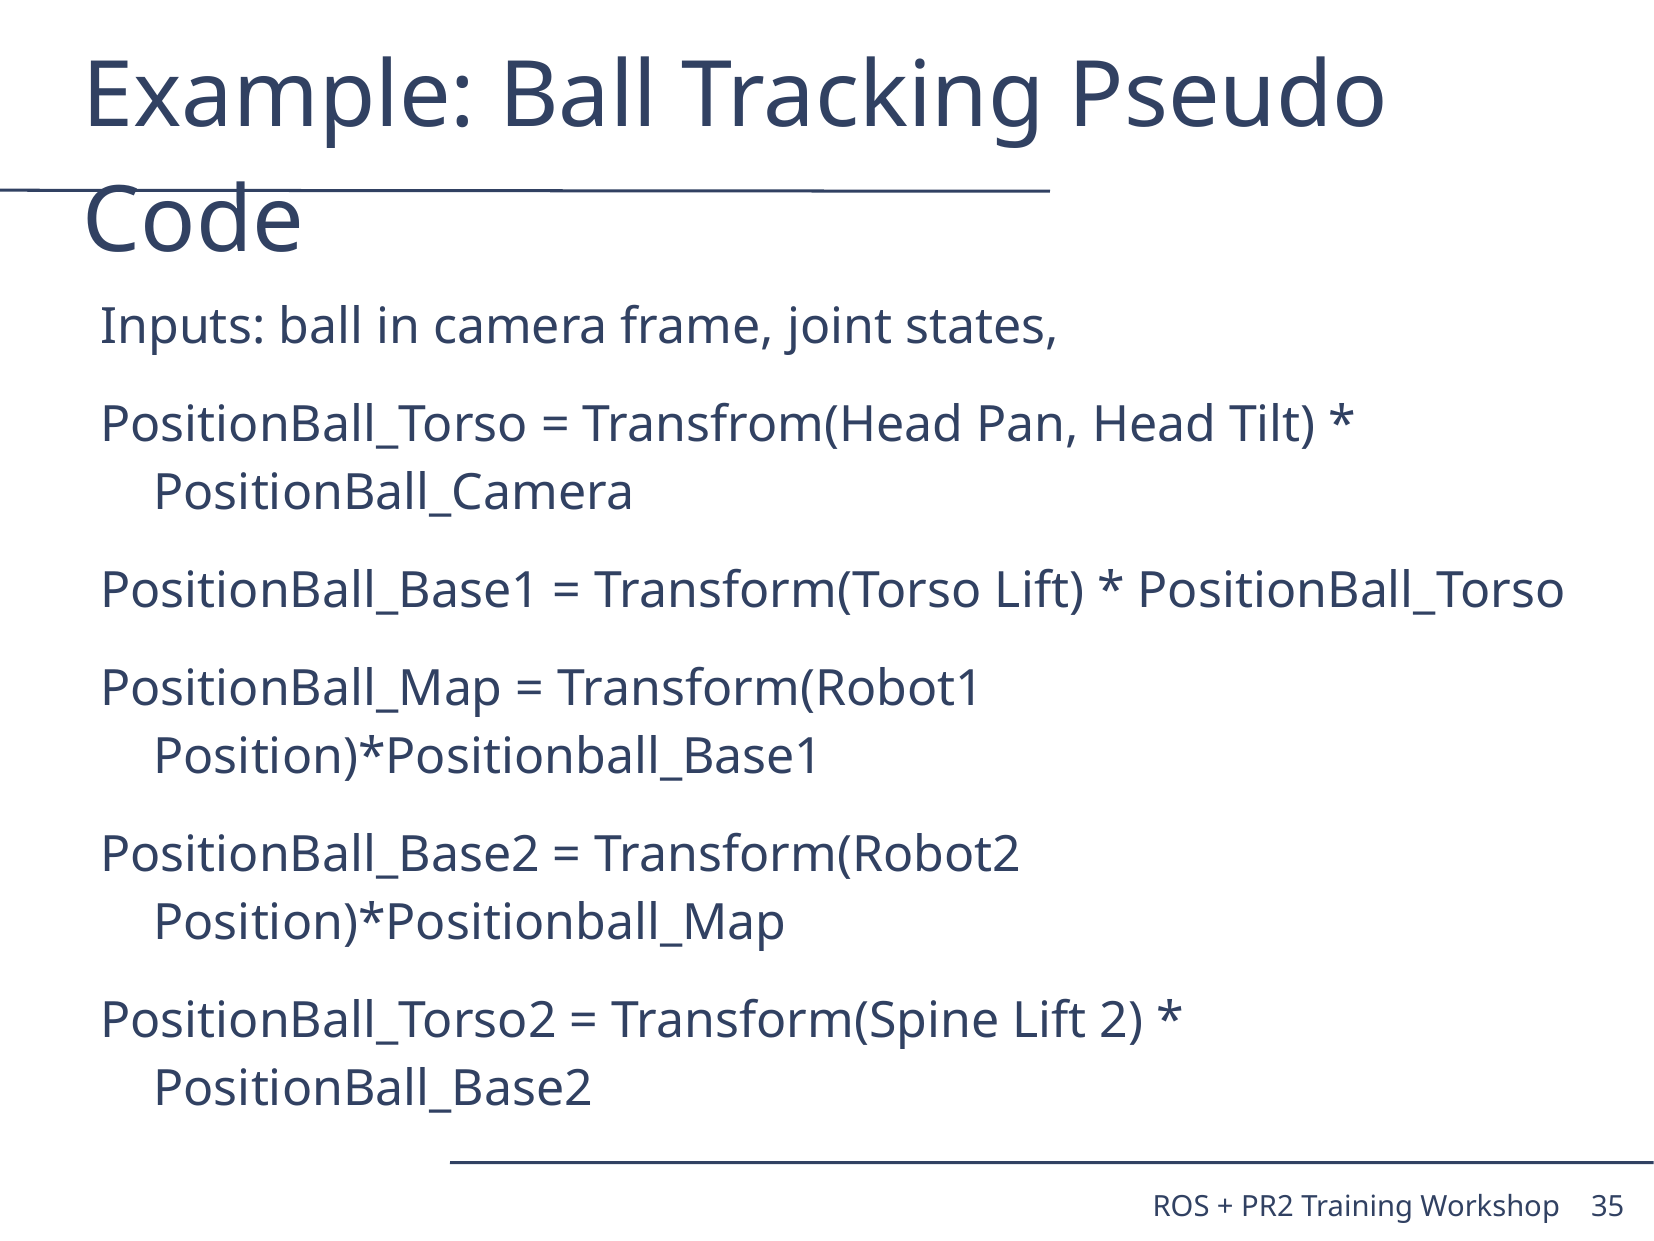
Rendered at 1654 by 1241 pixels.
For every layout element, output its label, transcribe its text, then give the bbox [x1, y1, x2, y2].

list Inputs: ball in camera frame, joint states, PositionBall_Torso = Transfrom(Head Pan, Head Tilt) * PositionBall_Camera PositionBall_Base1 = Transform(Torso Lift) * PositionBall_Torso PositionBall_Map = Transform(Robot1 Position)*Positionball_Base1 PositionBall_Base2 = Transform(Robot2 Position)*Positionball_Map PositionBall_Torso2 = Transform(Spine Lift 2) * PositionBall_Base2 [82, 290, 1571, 1109]
title Example: Ball Tracking Pseudo Code [82, 45, 1571, 261]
